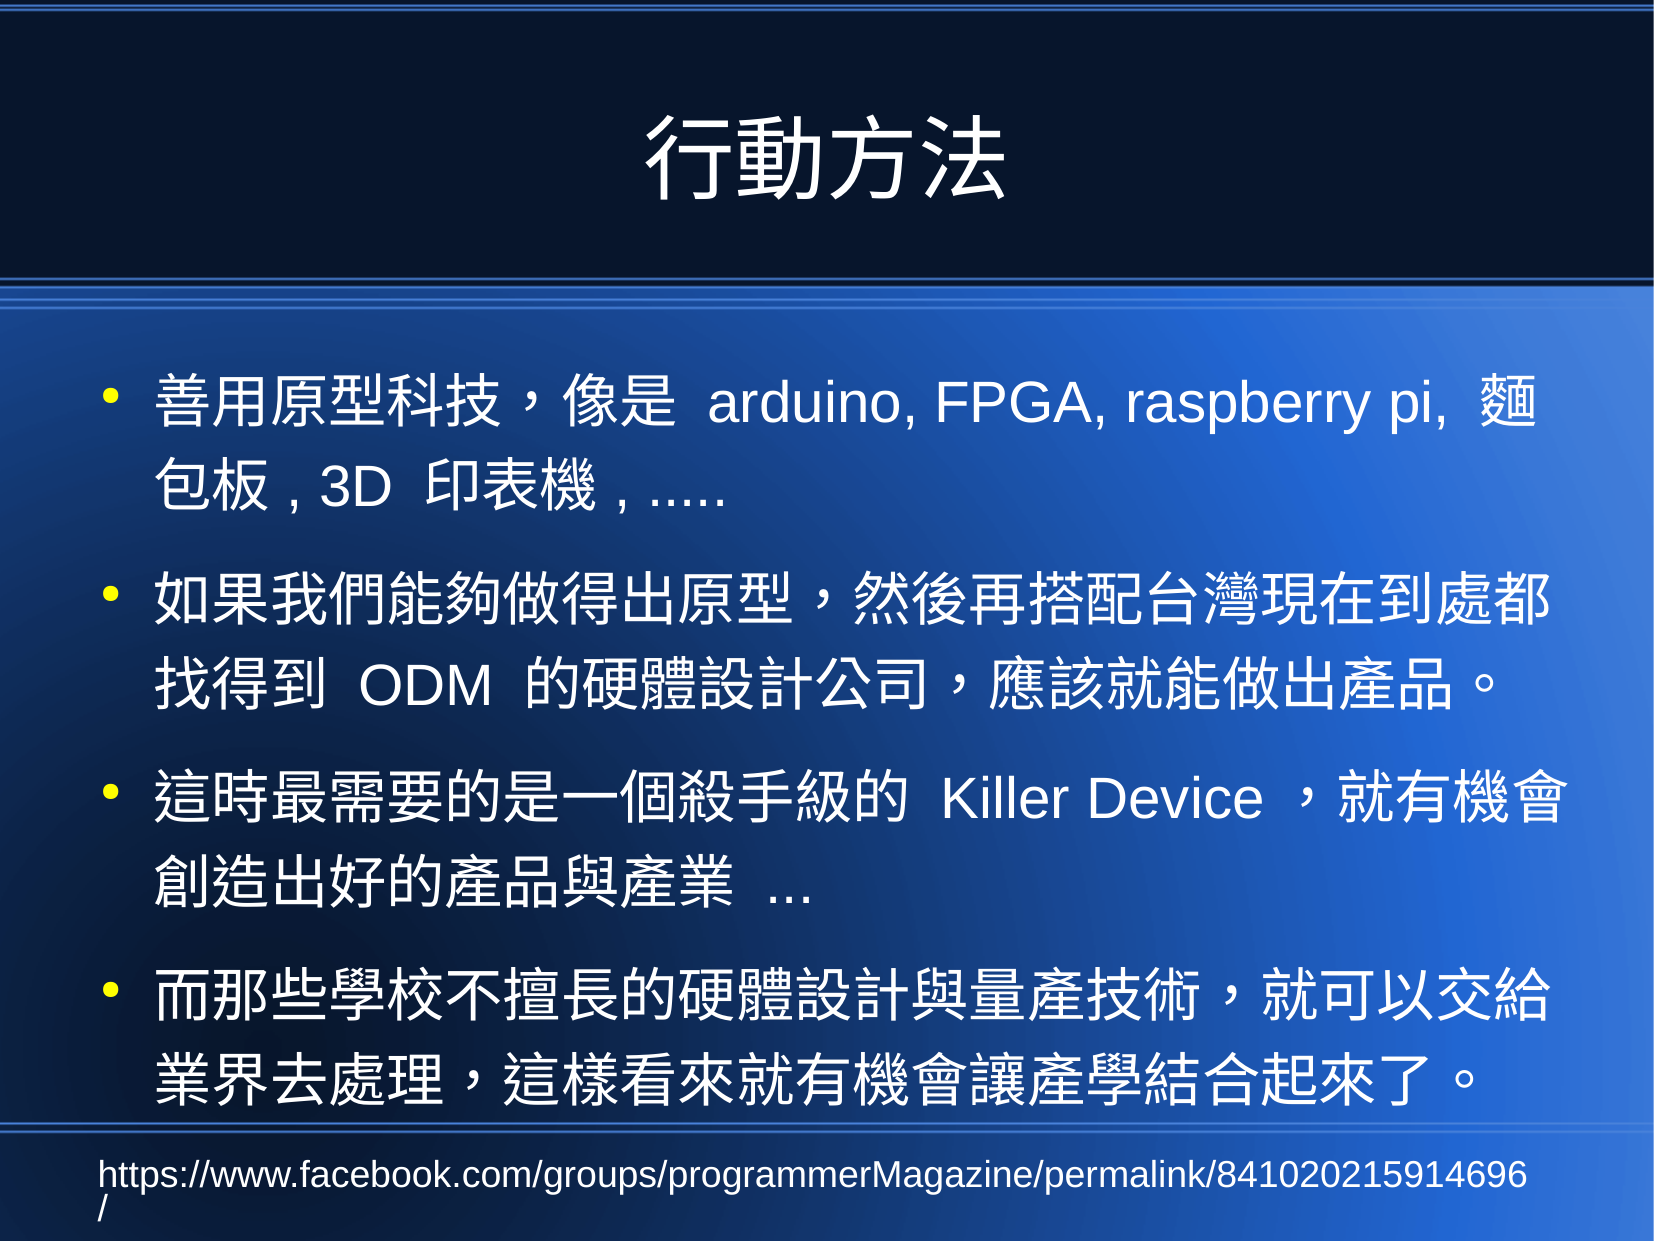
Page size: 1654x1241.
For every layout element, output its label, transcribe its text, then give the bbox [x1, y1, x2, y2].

picture [0, 0, 1654, 1241]
list 善用原型科技，像是 arduino, FPGA, raspberry pi, 麵包板, 3D 印表機, ..... 如果我們能夠做得出原型，然後再搭配台灣現在到處都找得到 ODM 的硬體設計公司，應該就能做出產品。 這時最需要的是一個殺手級的 Killer Device，就有機會創造出好的產品與產業 ... 而那些學校不擅長的硬體設計與量產技術，就可以交給業界去處理，這樣看來就有機會讓產學結合起來了。 [82, 355, 1571, 1075]
text_box https://www.facebook.com/groups/programmerMagazine/permalink/841020215914696/ [82, 1145, 1554, 1241]
title 行動方法 [82, 49, 1571, 257]
